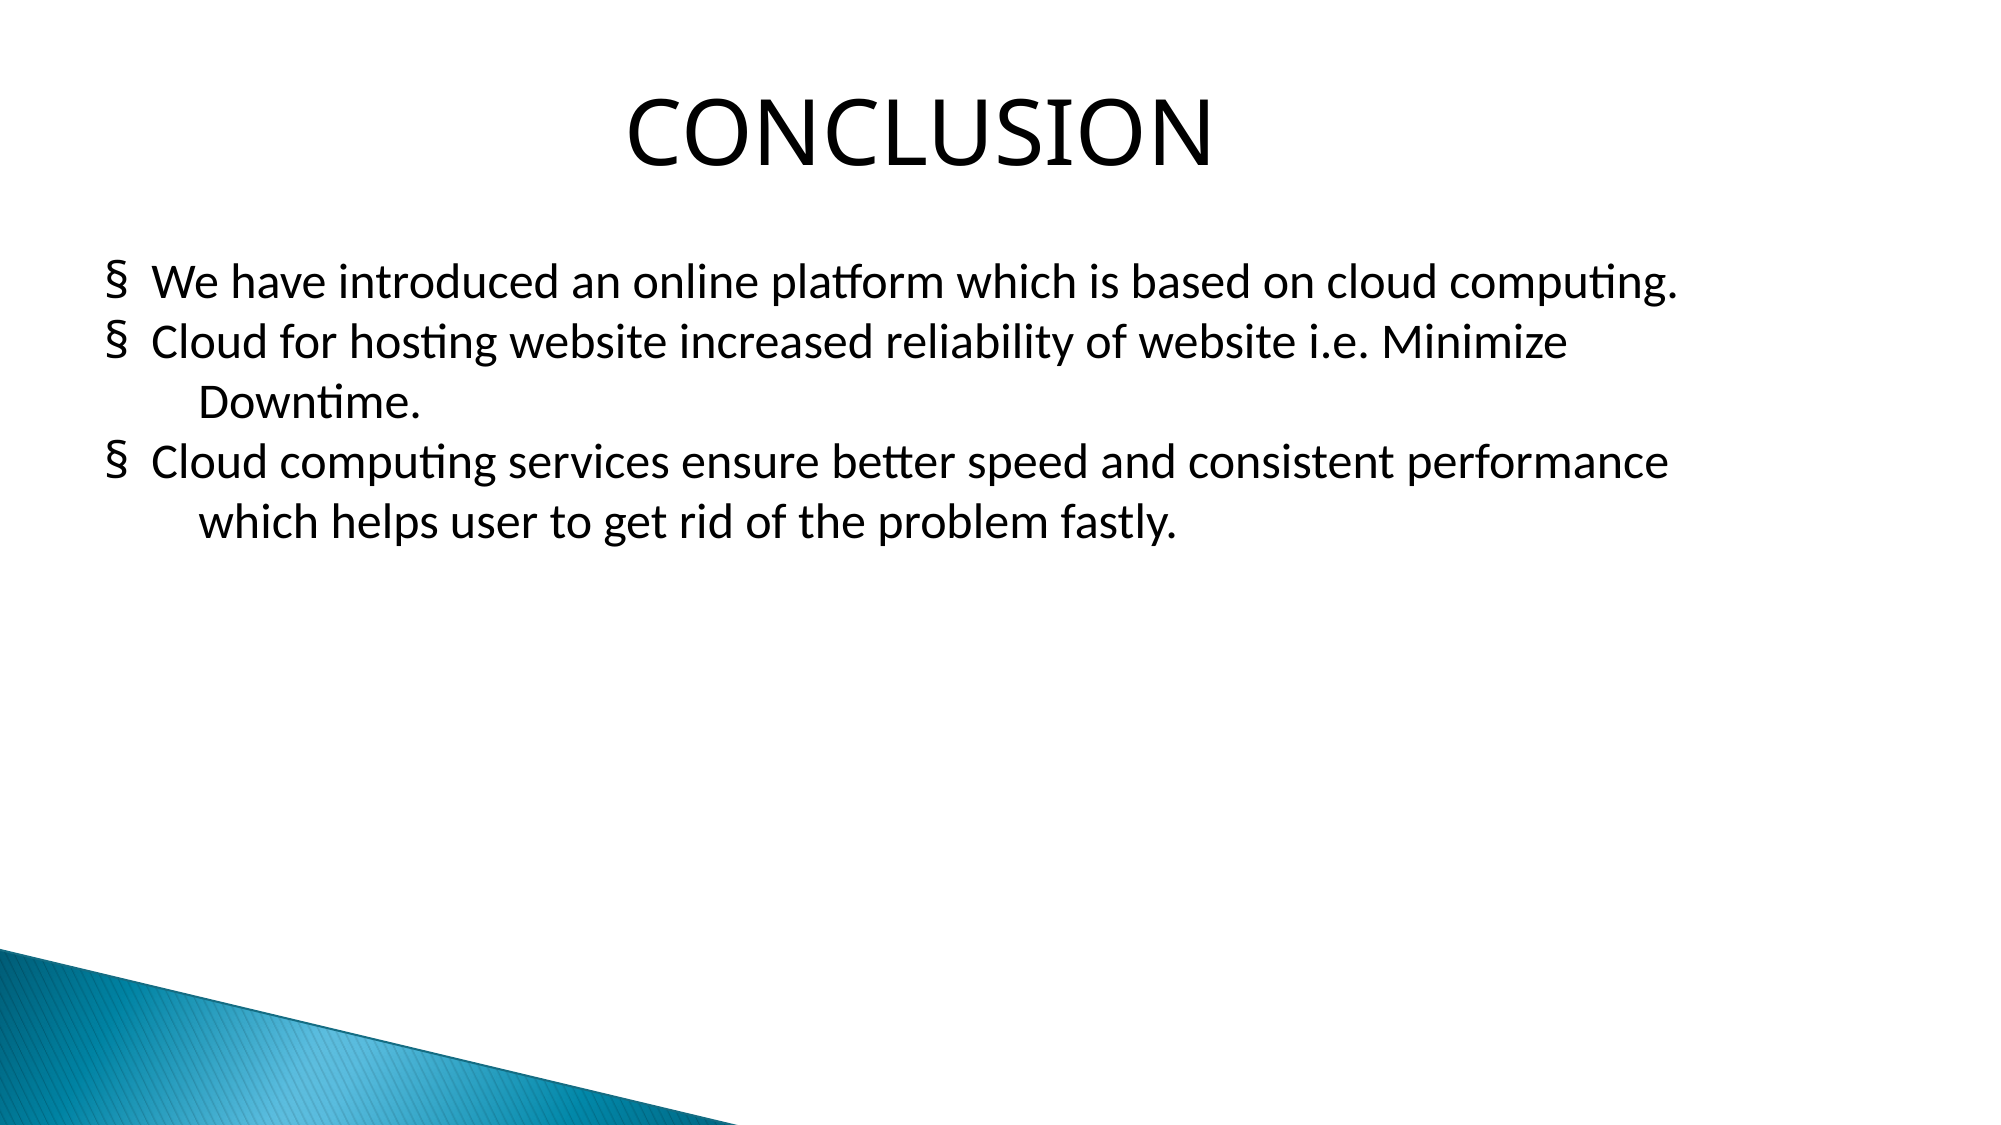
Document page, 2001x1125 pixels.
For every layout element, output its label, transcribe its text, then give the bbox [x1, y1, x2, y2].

text_box We have introduced an online platform which is based on cloud computing. Cloud for hosting website increased reliability of website i.e. Minimize Downtime. Cloud computing services ensure better speed and consistent performance which helps user to get rid of the problem fastly. [89, 241, 1800, 560]
text_box CONCLUSION [538, 66, 1612, 193]
